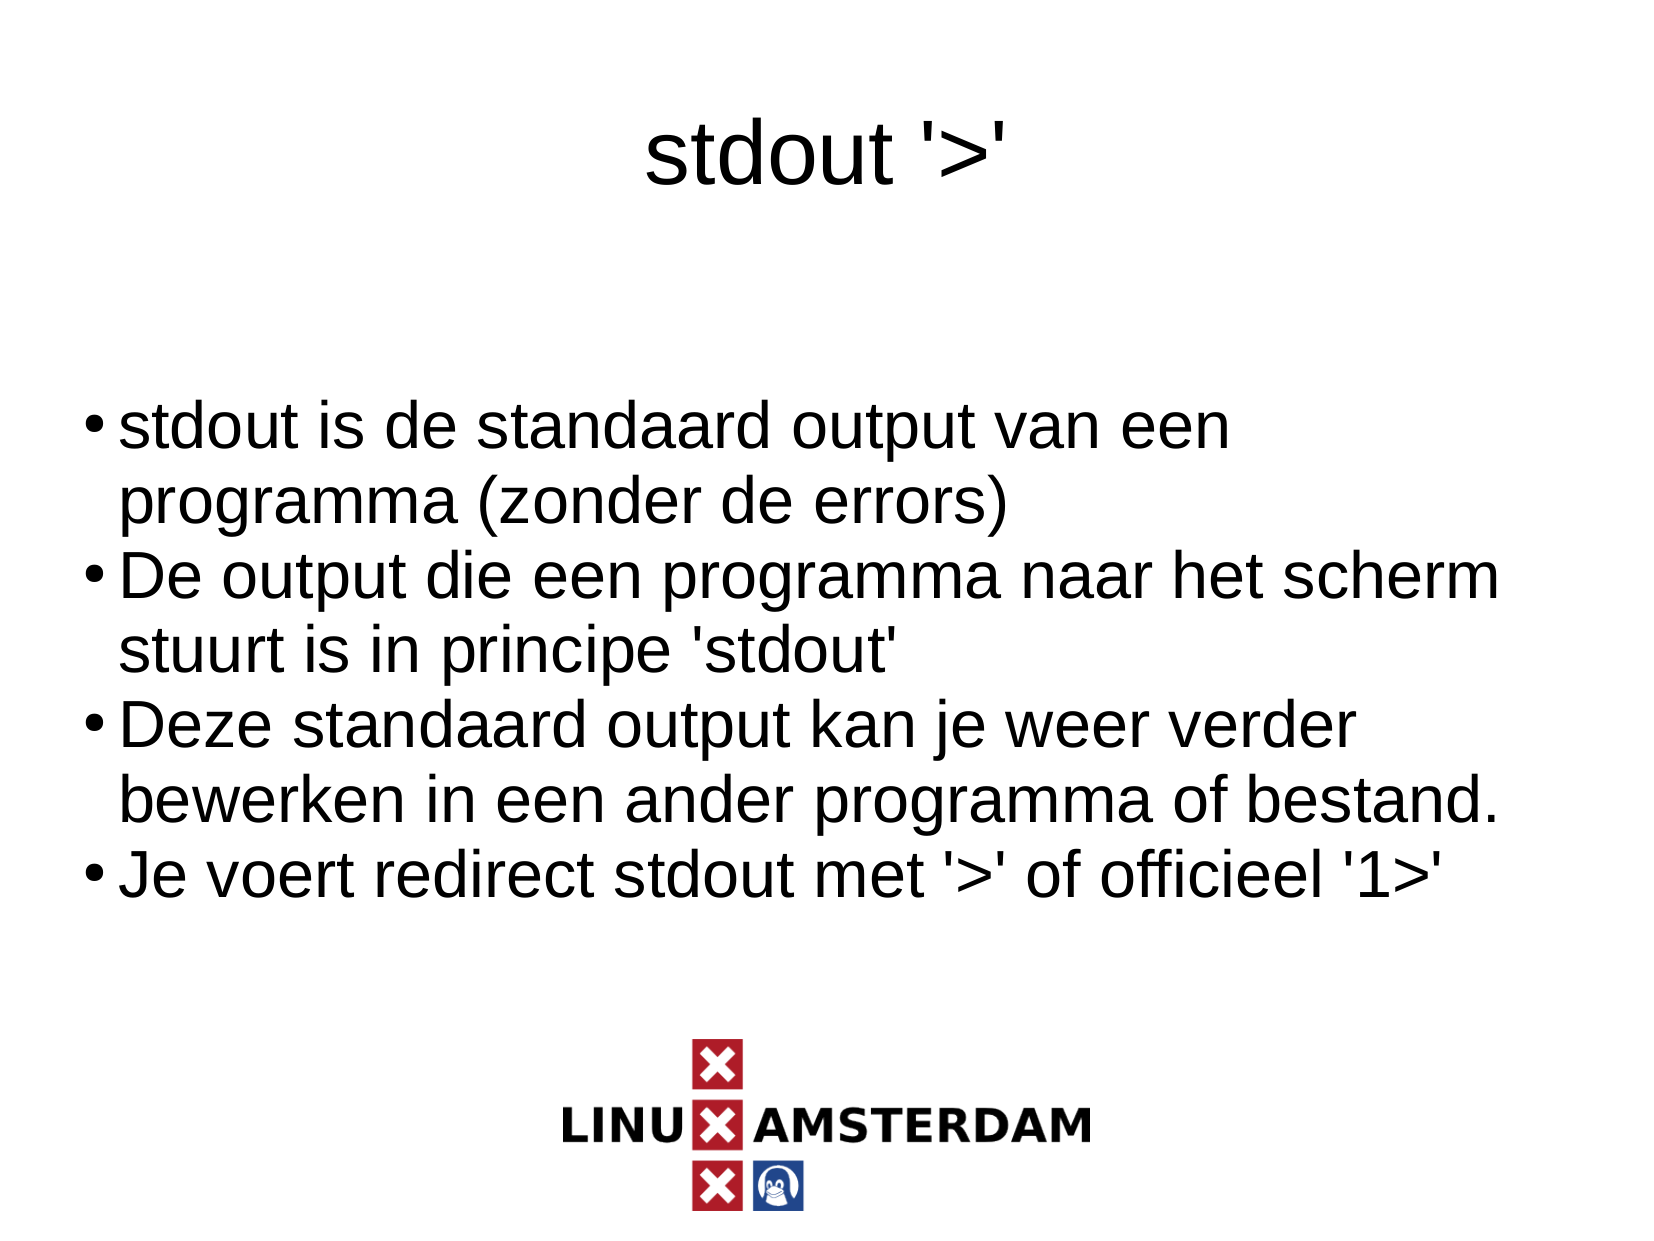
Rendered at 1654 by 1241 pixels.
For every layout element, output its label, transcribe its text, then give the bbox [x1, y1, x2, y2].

picture [563, 1039, 1090, 1211]
title stdout '>' [82, 49, 1571, 257]
subtitle stdout is de standaard output van een programma (zonder de errors) De output die een programma naar het scherm stuurt is in principe 'stdout' Deze standaard output kan je weer verder bewerken in een ander programma of bestand. Je voert redirect stdout met '>' of officieel '1>' [82, 290, 1571, 1010]
